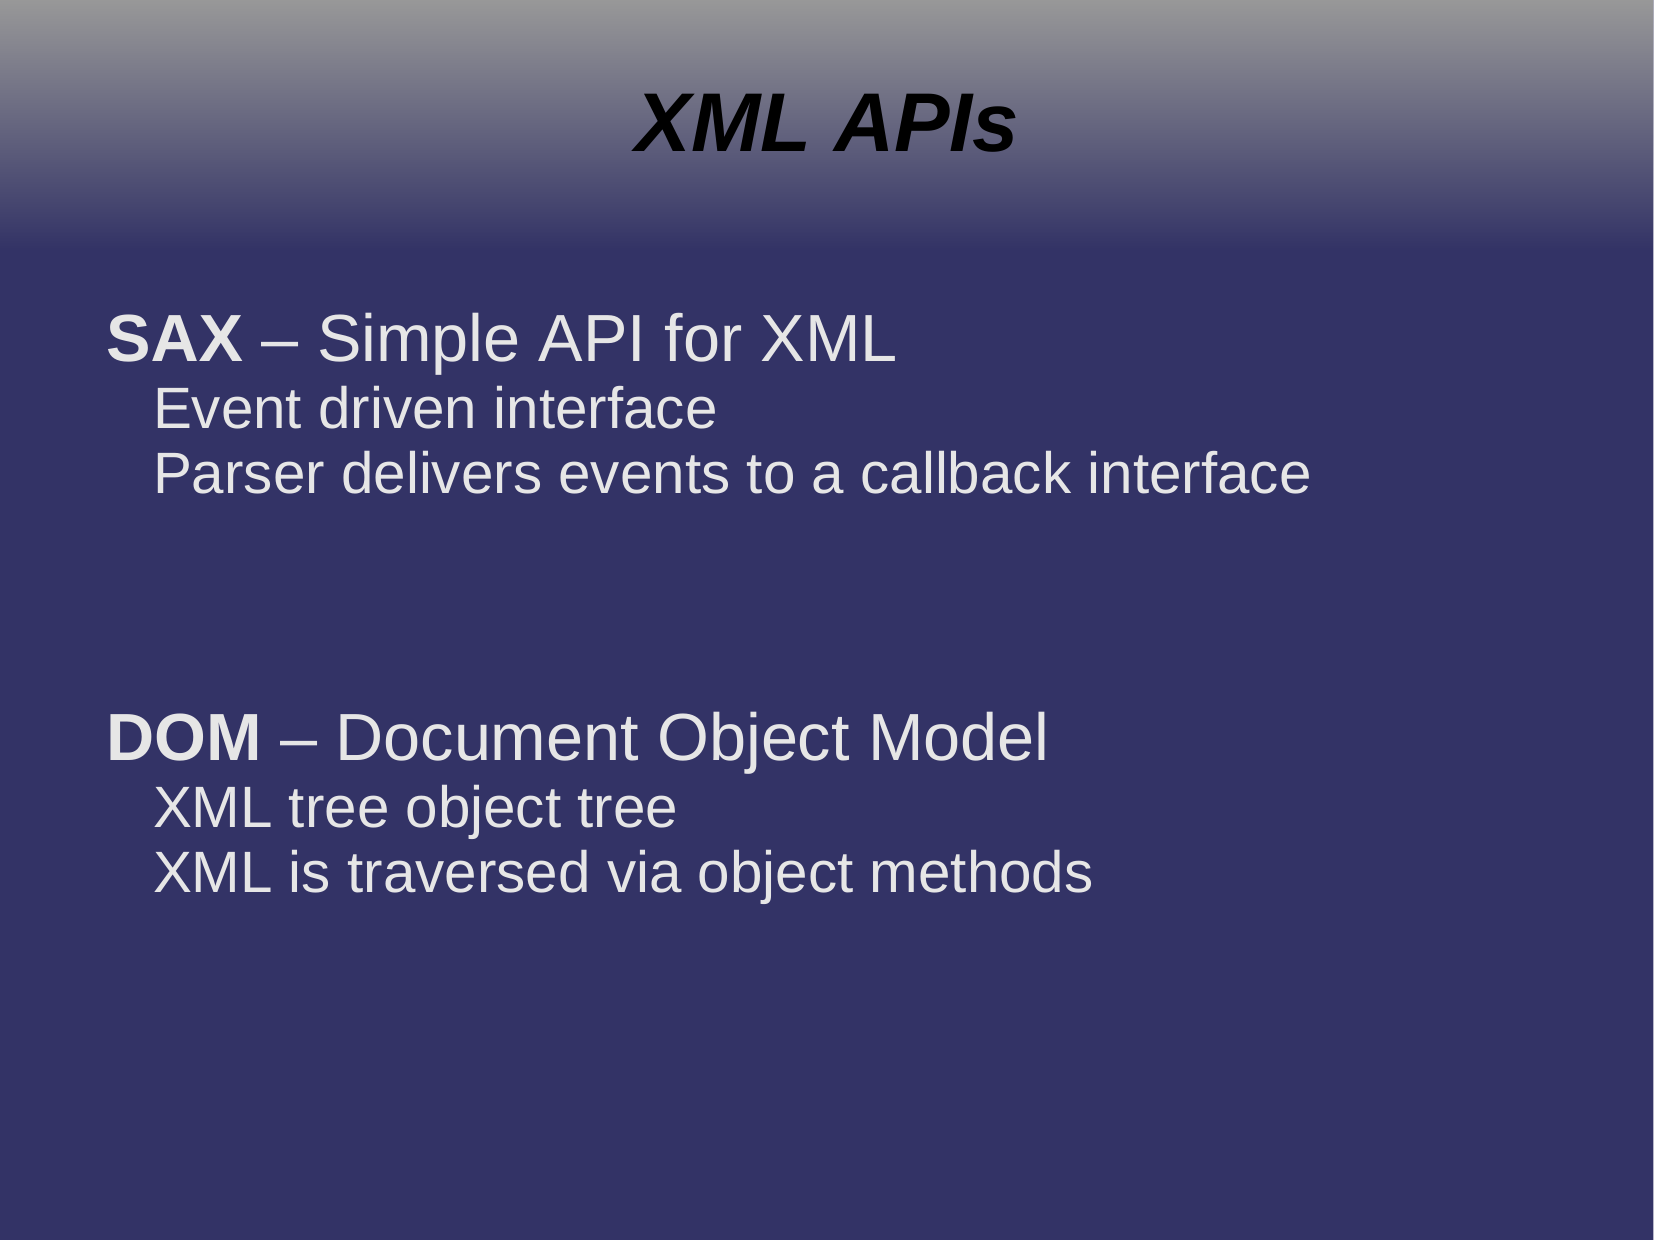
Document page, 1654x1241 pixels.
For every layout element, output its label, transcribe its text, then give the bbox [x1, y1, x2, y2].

title XML APIs [121, 19, 1534, 227]
list SAX – Simple API for XML Event driven interface Parser delivers events to a callback interface DOM – Document Object Model XML tree object tree XML is traversed via object methods [94, 225, 1485, 1008]
